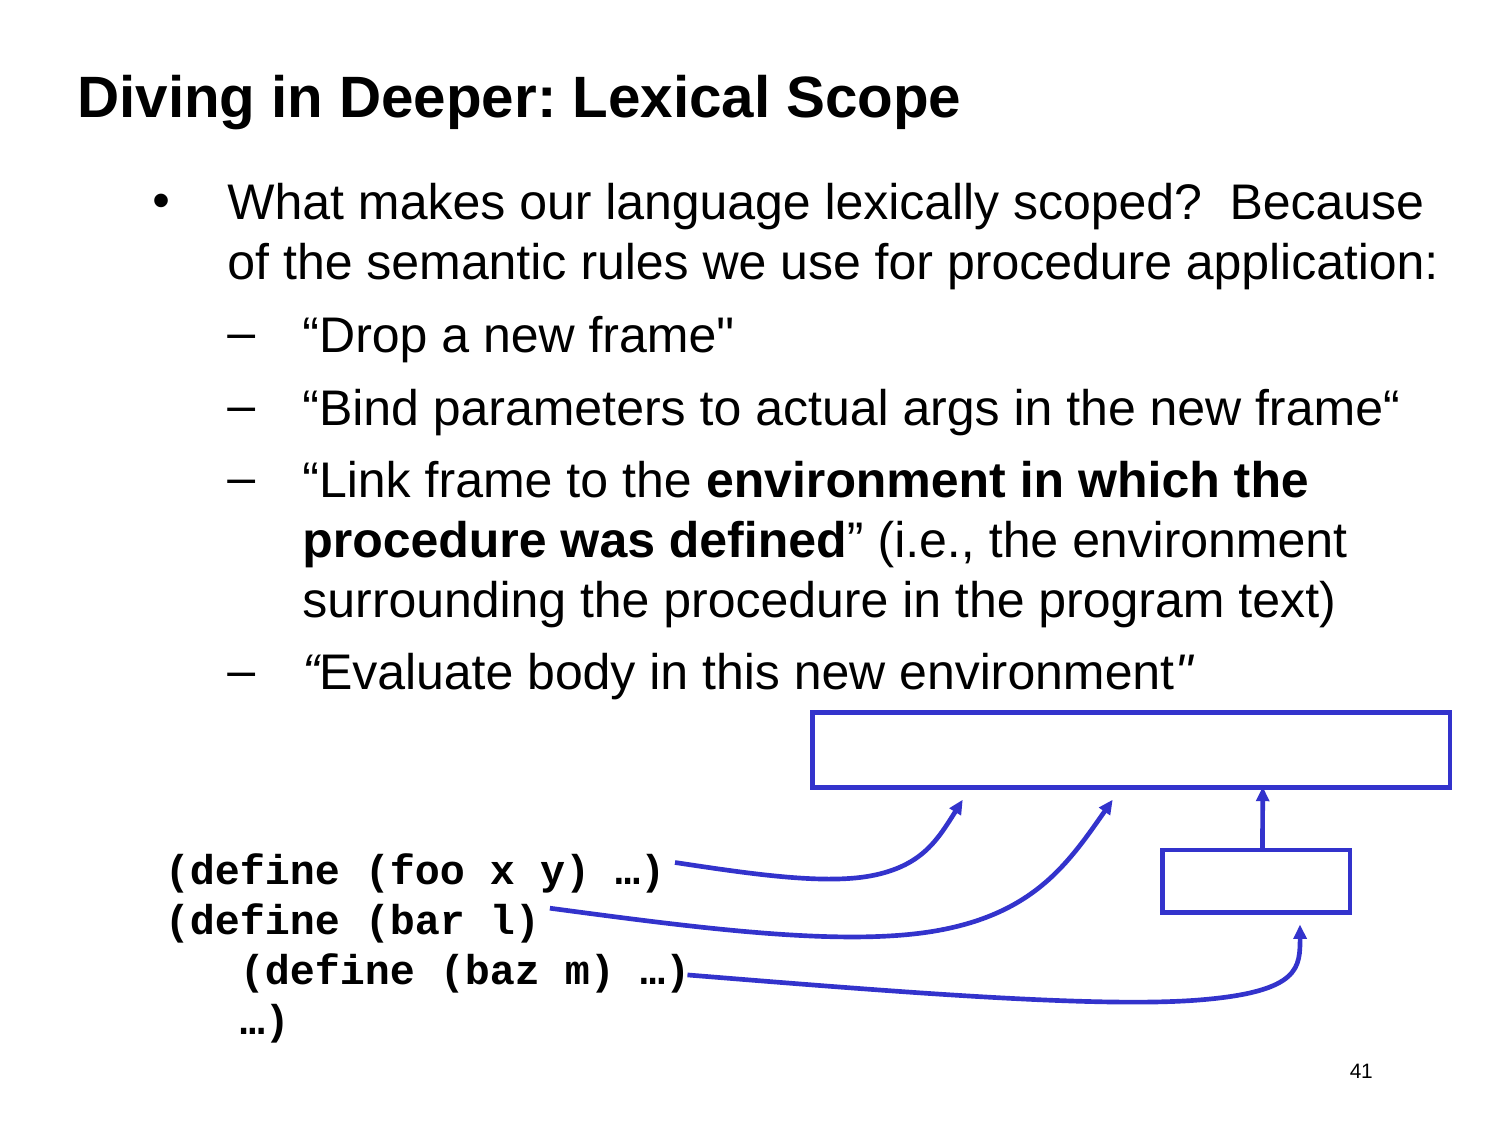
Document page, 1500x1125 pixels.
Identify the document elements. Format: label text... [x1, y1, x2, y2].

text_box What makes our language lexically scoped? Because of the semantic rules we use for procedure application: “Drop a new frame" “Bind parameters to actual args in the new frame“ “Link frame to the environment in which the procedure was defined” (i.e., the environment surrounding the procedure in the program text) “Evaluate body in this new environment" [62, 162, 1485, 1000]
text_box <number> [1025, 1049, 1388, 1101]
text_box Diving in Deeper: Lexical Scope [62, 24, 1338, 162]
text_box (define (foo x y) …) (define (bar l) (define (baz m) …) …) [149, 834, 801, 1051]
